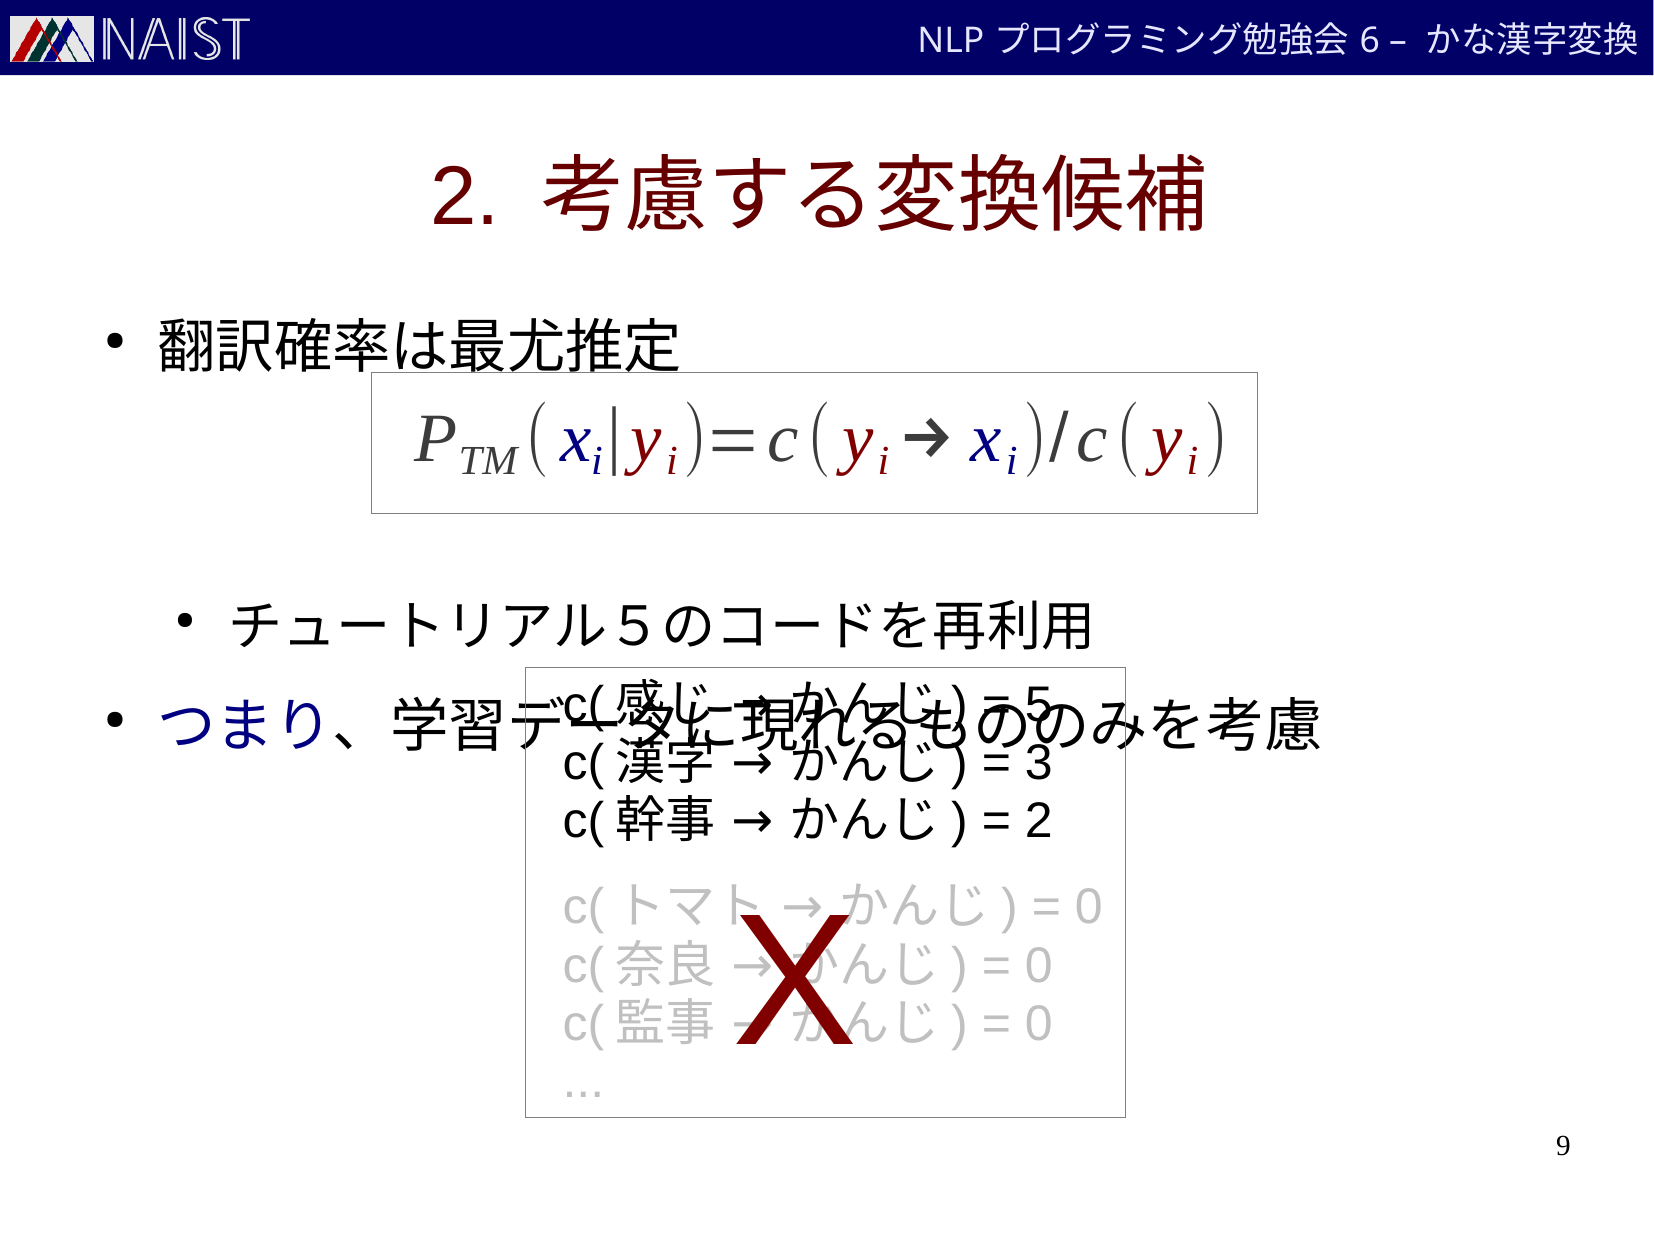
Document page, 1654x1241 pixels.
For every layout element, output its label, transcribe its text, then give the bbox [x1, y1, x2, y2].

title 2. 考慮する変換候補 [75, 92, 1564, 285]
list 翻訳確率は最尤推定 チュートリアル５のコードを再利用 つまり、学習データに現れるもののみを考慮 → 効率的な探索が可能 [86, 300, 1576, 1185]
chart [392, 397, 1245, 486]
picture [10, 16, 94, 62]
text_box c(感じ → かんじ) = 5 c(漢字 → かんじ) = 3 c(幹事 → かんじ) = 2 c(トマト → かんじ) = 0 c(奈良 → かんじ) = 0 c(監事 → かんじ) = 0 ... [547, 668, 1118, 1116]
text_box X [717, 867, 873, 1092]
picture [102, 17, 251, 60]
